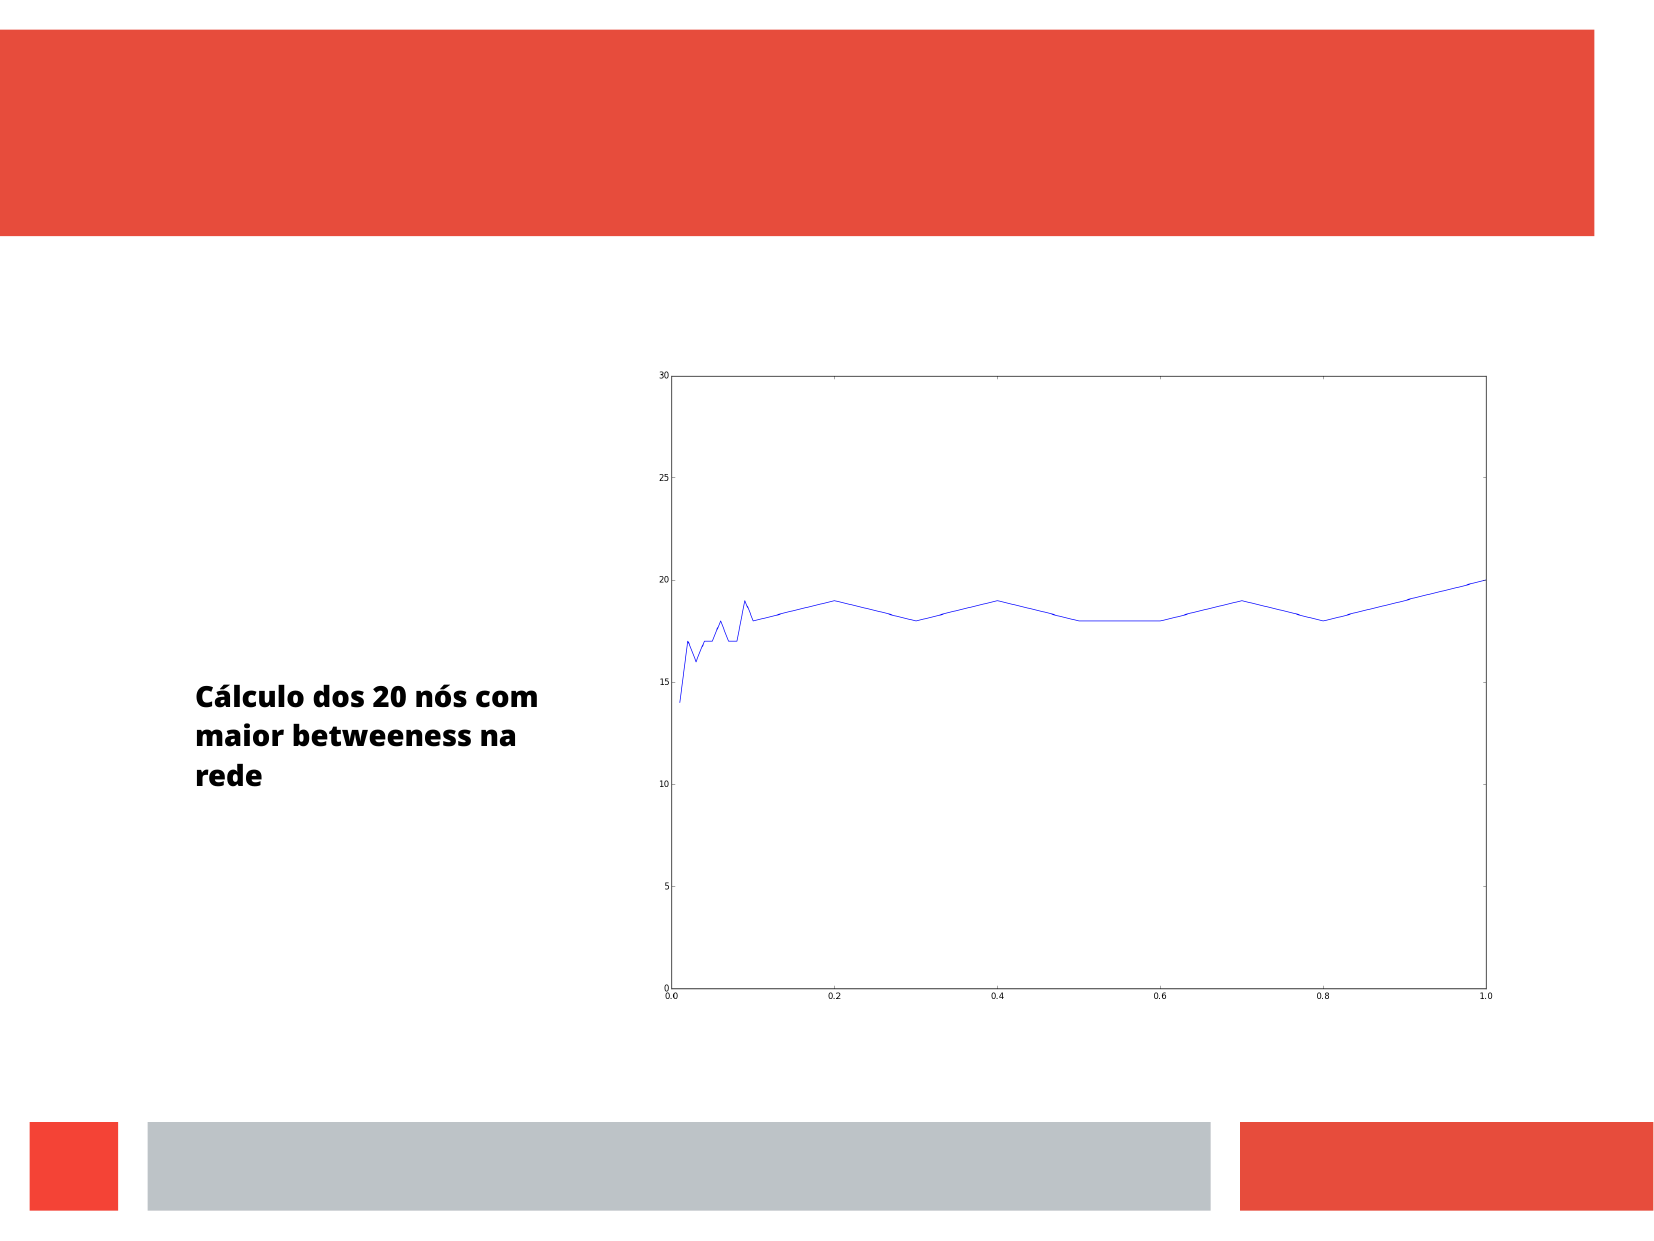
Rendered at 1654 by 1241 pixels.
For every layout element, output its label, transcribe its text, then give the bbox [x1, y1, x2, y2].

picture [540, 299, 1591, 1066]
title Cálculo dos 20 nós com maior betweeness na rede [195, 600, 540, 796]
